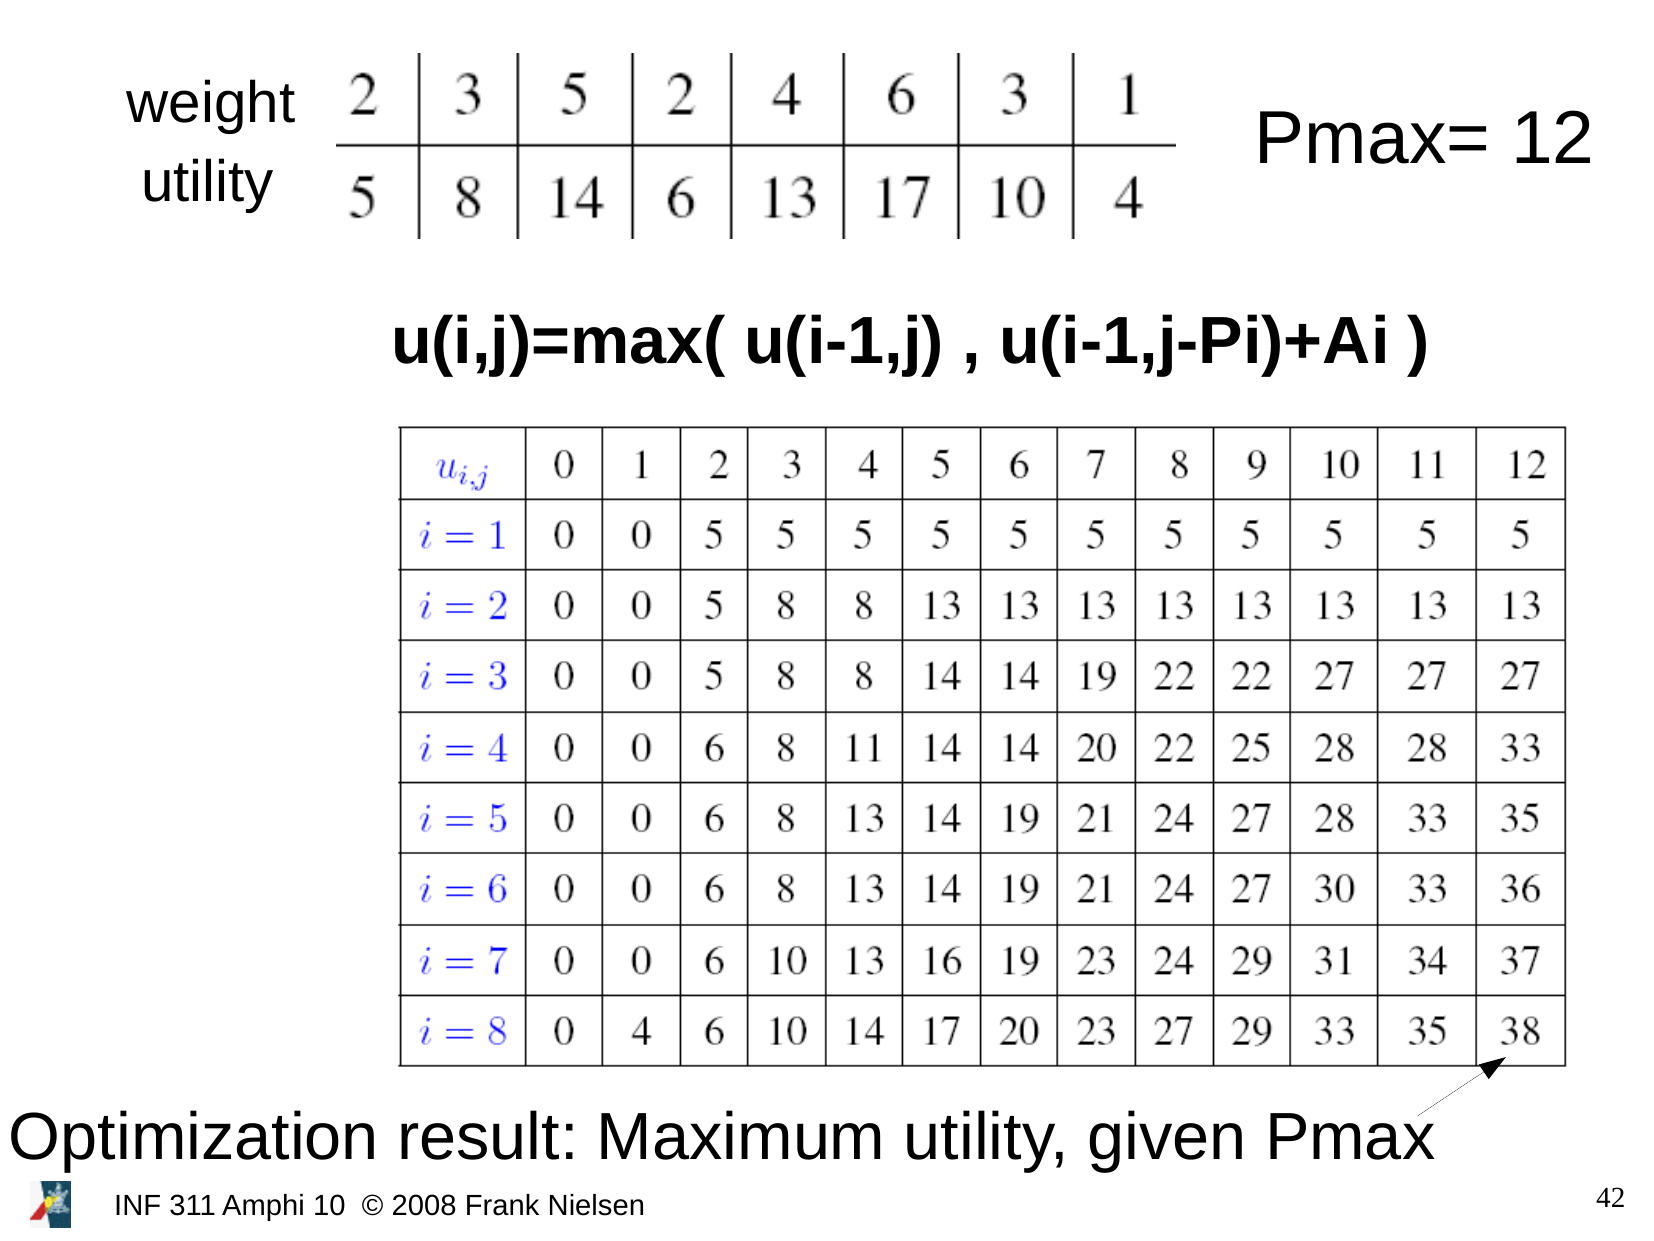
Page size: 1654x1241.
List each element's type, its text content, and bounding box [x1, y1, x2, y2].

text_box weight [112, 62, 311, 142]
picture [29, 1182, 71, 1228]
picture [336, 53, 1176, 239]
text_box Optimization result: Maximum utility, given Pmax [0, 1091, 1452, 1182]
text_box u(i,j)=max( u(i-1,j) , u(i-1,j-Pi)+Ai ) [302, 295, 1447, 385]
text_box Pmax= 12 [1240, 88, 1610, 188]
text_box utility [126, 141, 290, 222]
picture [397, 419, 1571, 1081]
